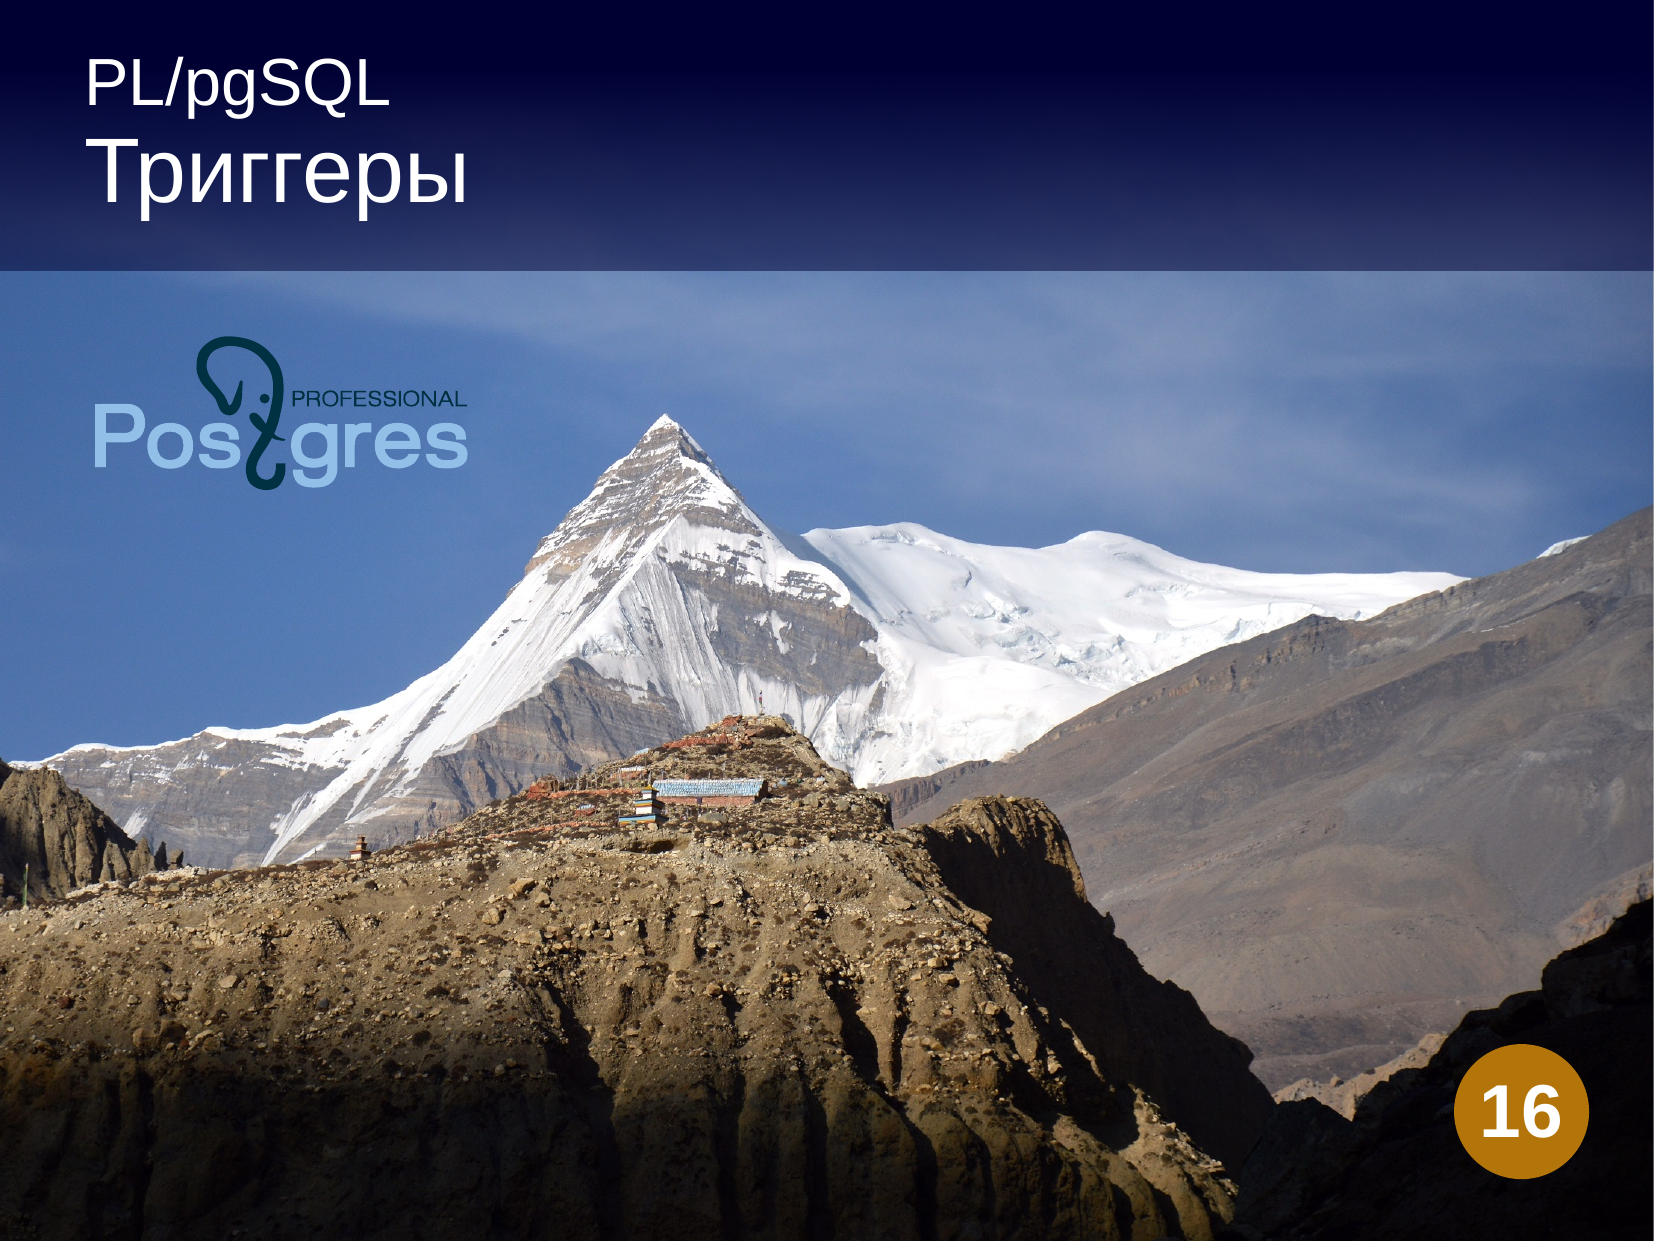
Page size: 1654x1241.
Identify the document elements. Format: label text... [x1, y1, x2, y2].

picture [0, 271, 1654, 1241]
title PL/pgSQL Триггеры [84, 44, 1636, 251]
text_box 16 [1454, 1044, 1590, 1180]
